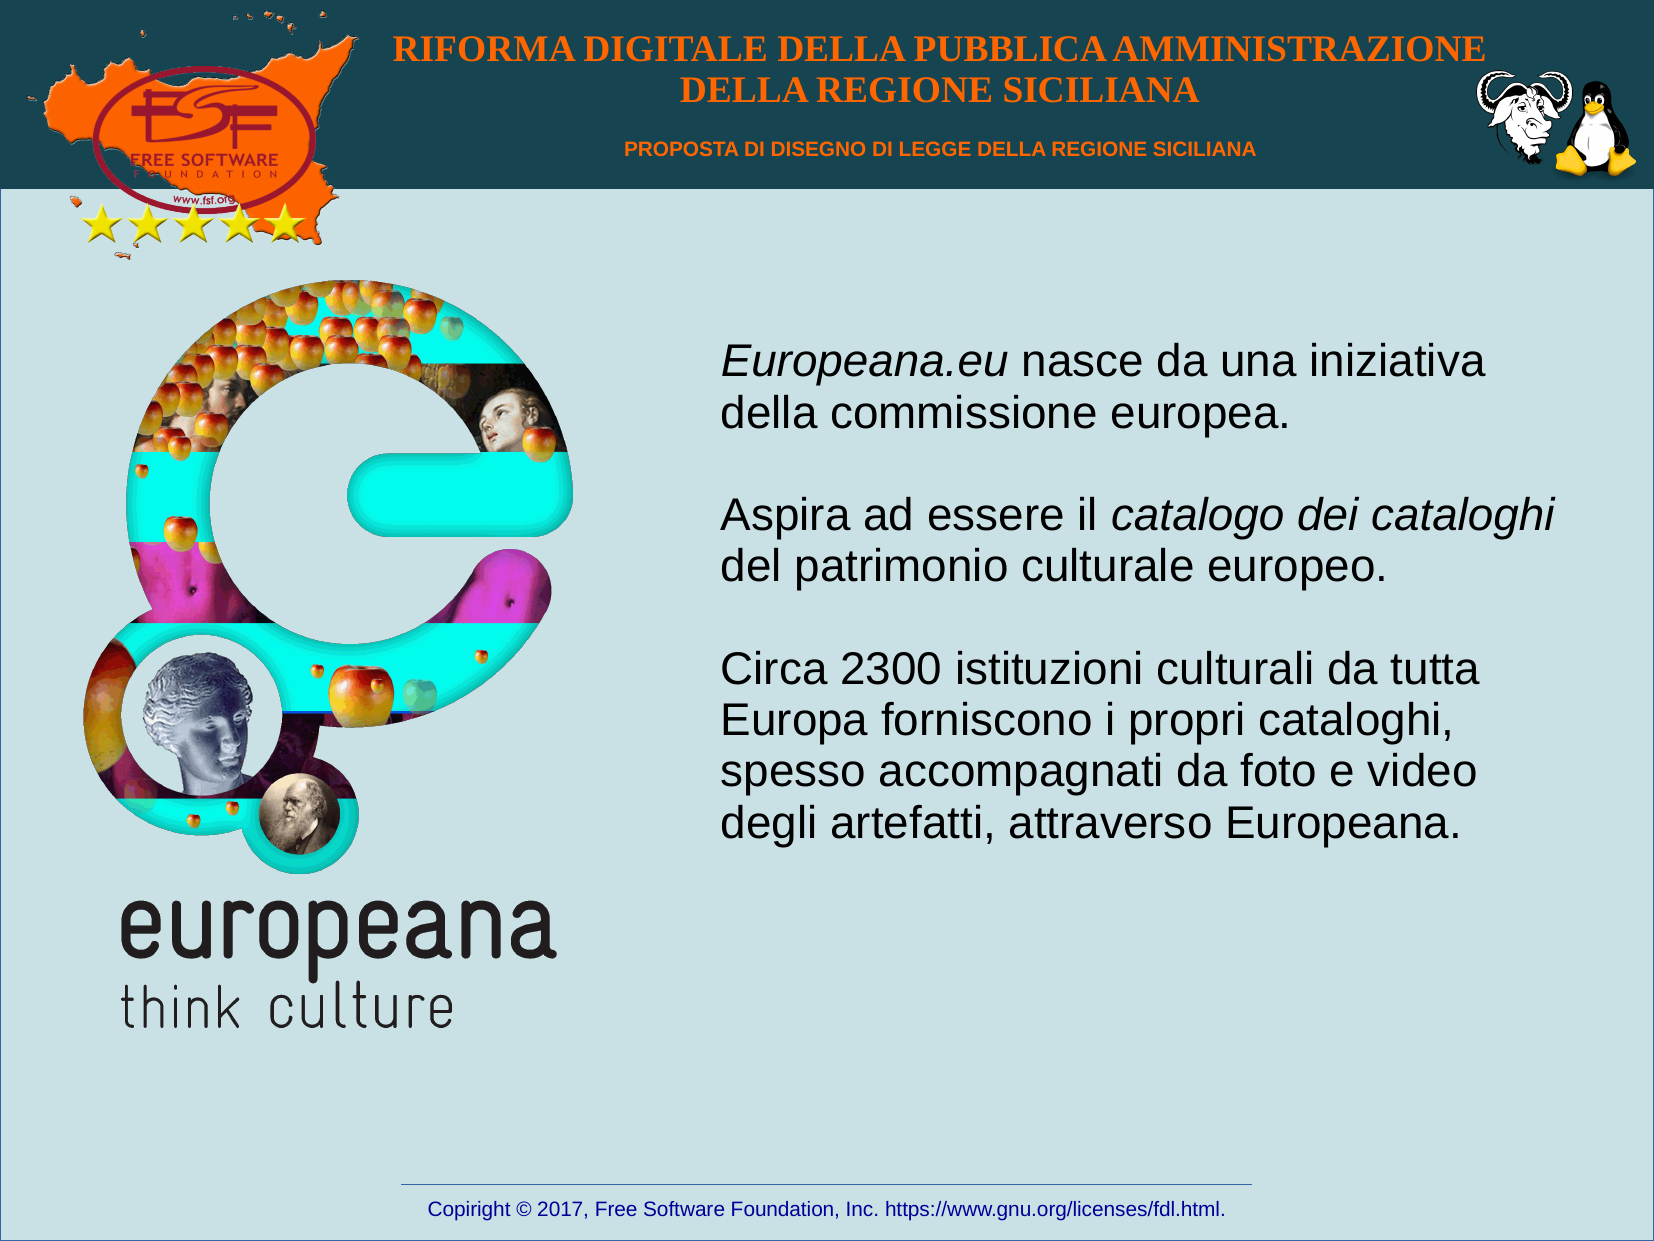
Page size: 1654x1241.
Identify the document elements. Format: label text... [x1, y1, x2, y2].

text_box Europeana.eu nasce da una iniziativa della commissione europea. Aspira ad essere il catalogo dei cataloghi del patrimonio culturale europeo. Circa 2300 istituzioni culturali da tutta Europa forniscono i propri cataloghi, spesso accompagnati da foto e video degli artefatti, attraverso Europeana. [706, 327, 1576, 856]
picture [1476, 70, 1636, 182]
picture [18, 0, 612, 1066]
